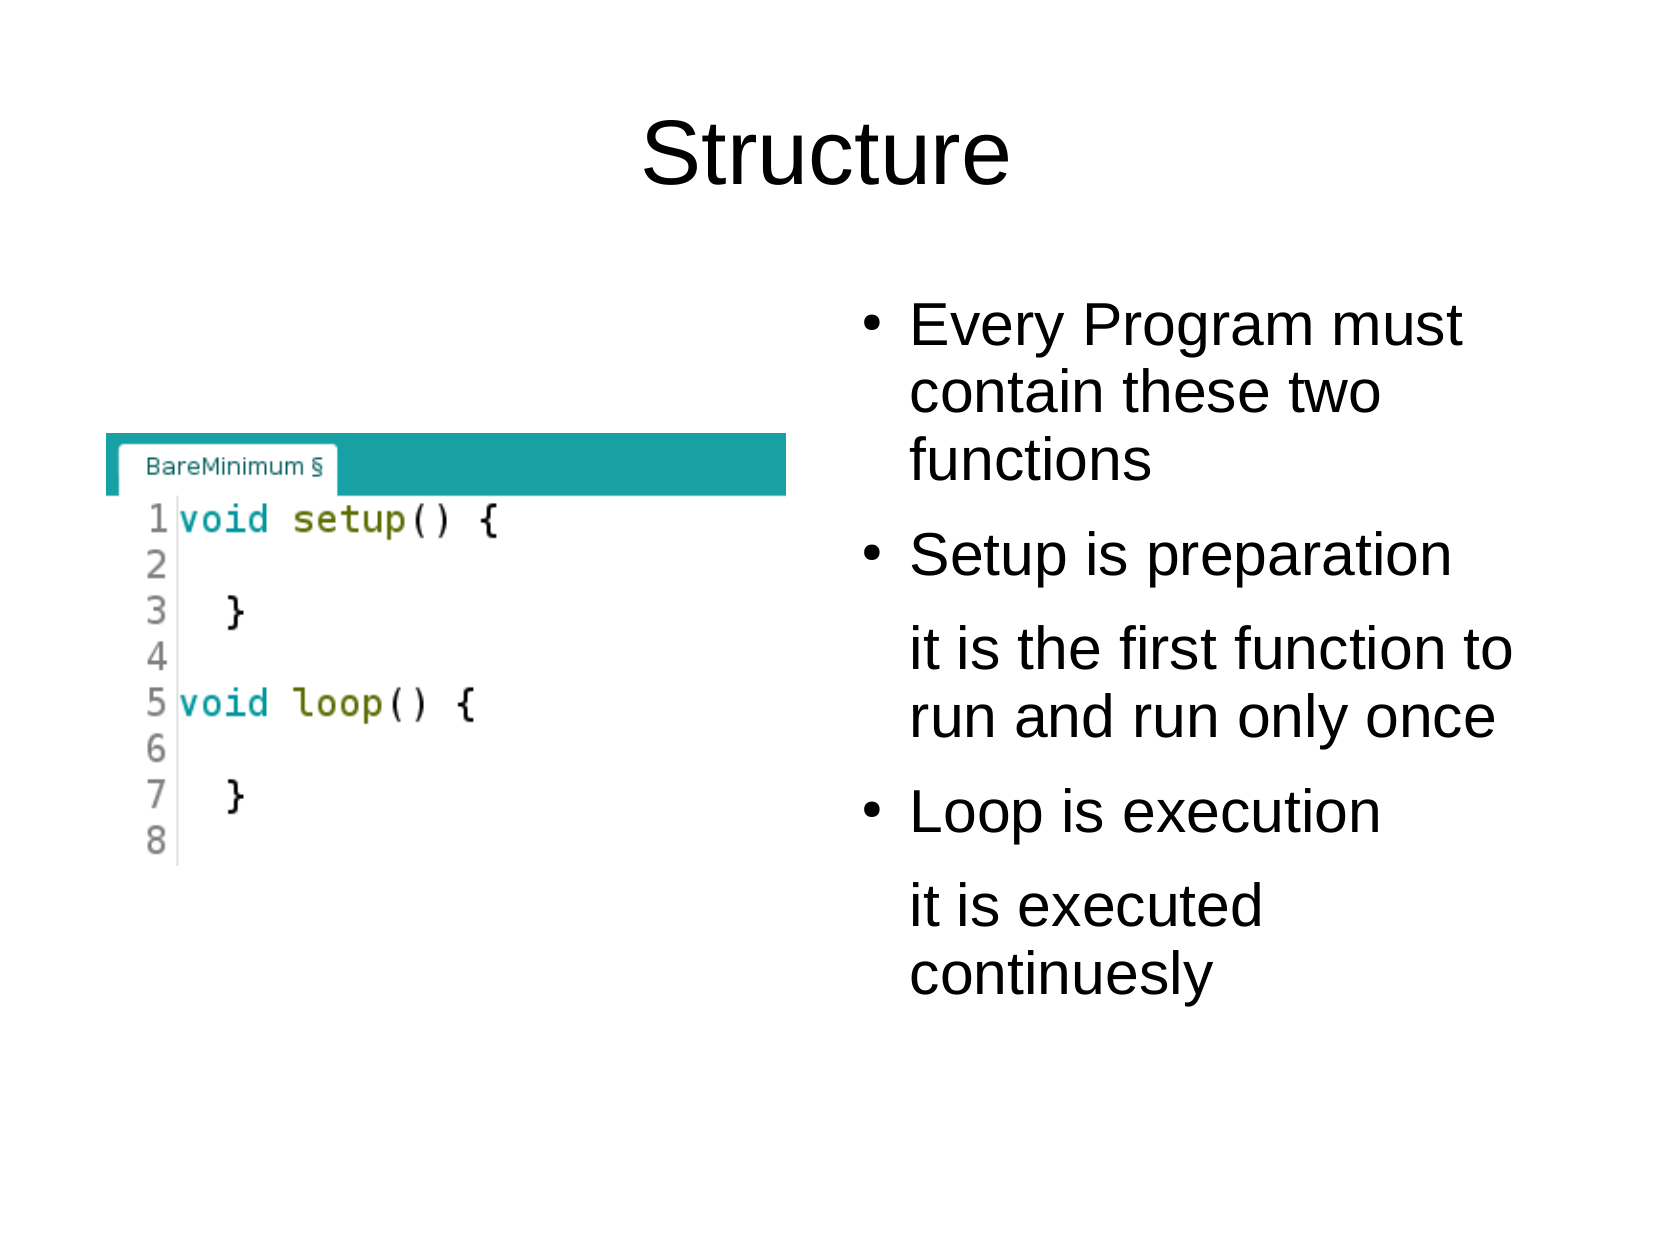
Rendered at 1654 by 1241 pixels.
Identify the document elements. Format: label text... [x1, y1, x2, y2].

list Every Program must contain these two functions Setup is preparation it is the first function to run and run only once Loop is execution it is executed continuesly [845, 290, 1572, 1010]
title Structure [82, 49, 1571, 257]
picture [106, 433, 786, 866]
